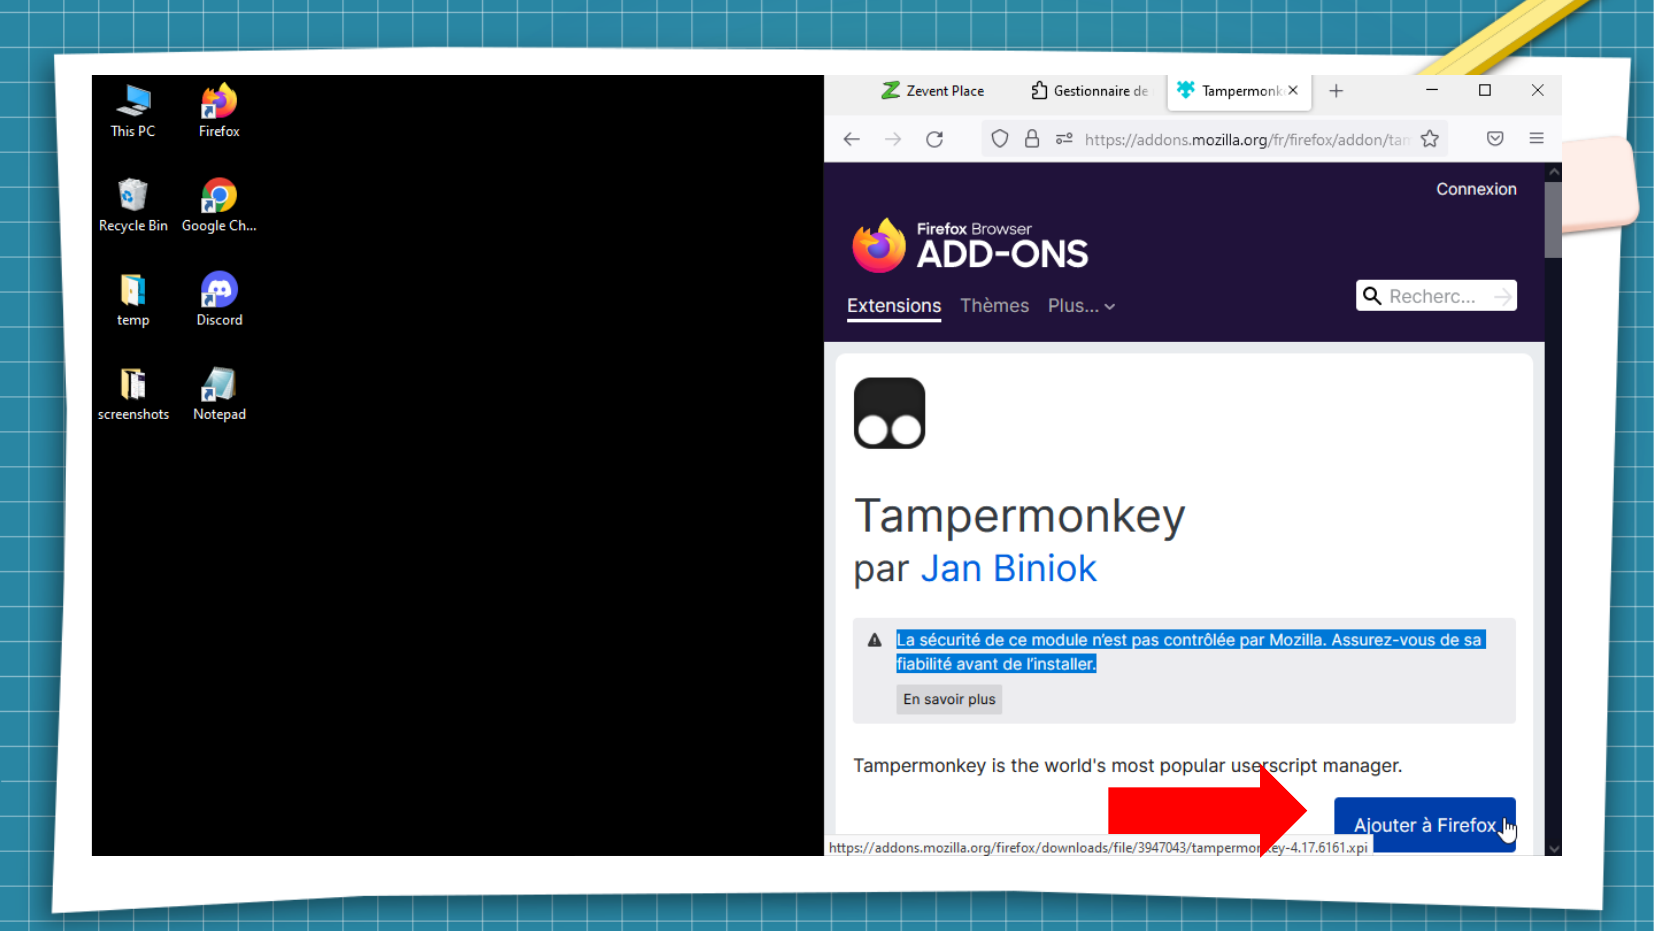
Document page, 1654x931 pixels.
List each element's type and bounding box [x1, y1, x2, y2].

text_box [1109, 766, 1306, 856]
picture [91, 75, 1562, 856]
